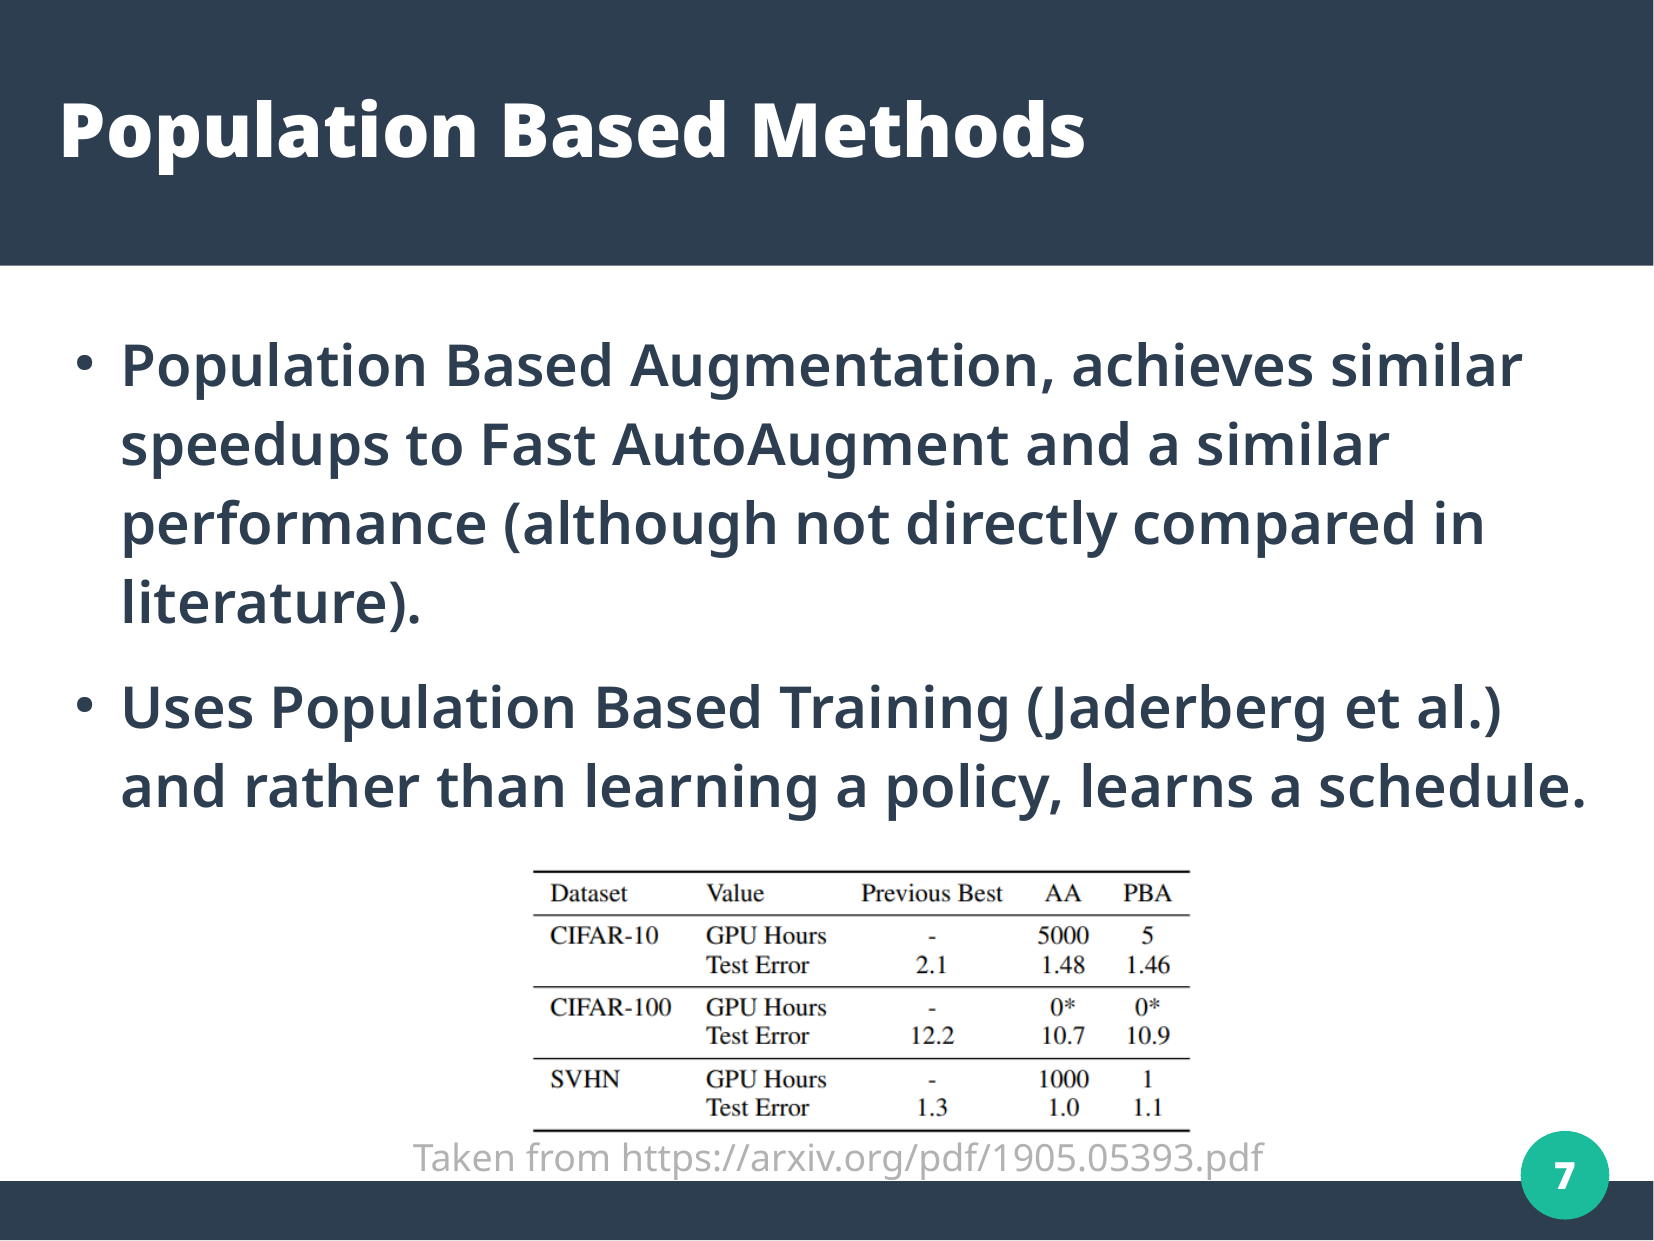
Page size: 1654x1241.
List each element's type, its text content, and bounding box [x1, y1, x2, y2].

list Population Based Augmentation, achieves similar speedups to Fast AutoAugment and a similar performance (although not directly compared in literature). Uses Population Based Training (Jaderberg et al.) and rather than learning a policy, learns a schedule. [59, 324, 1595, 839]
picture [519, 859, 1205, 1124]
title Population Based Methods [59, 49, 1595, 207]
text_box Taken from https://arxiv.org/pdf/1905.05393.pdf [348, 1124, 1329, 1241]
